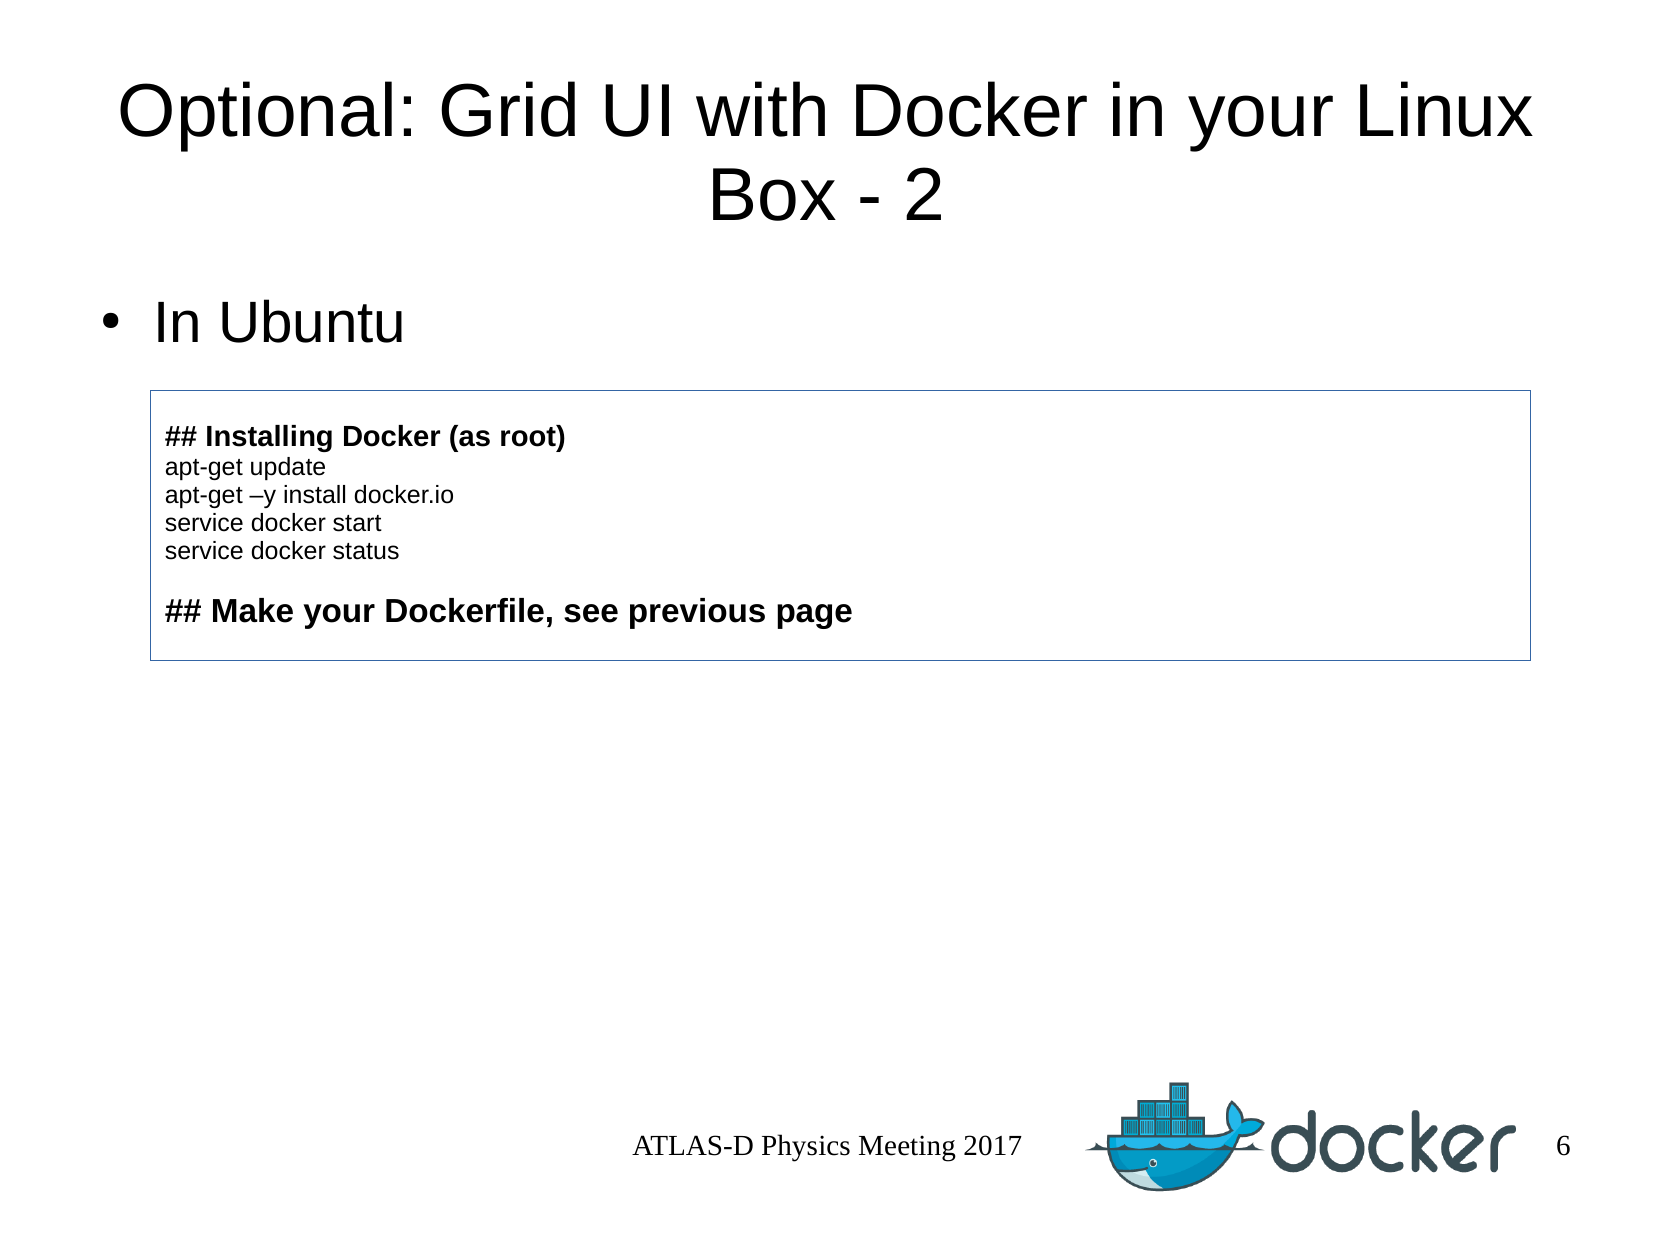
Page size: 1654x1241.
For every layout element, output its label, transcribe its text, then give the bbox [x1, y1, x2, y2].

picture [1051, 1049, 1552, 1230]
list In Ubuntu [82, 290, 1571, 1010]
title Optional: Grid UI with Docker in your Linux Box - 2 [82, 49, 1571, 257]
text_box ## Installing Docker (as root) apt-get update apt-get –y install docker.io service docker start service docker status ## Make your Dockerfile, see previous page [150, 390, 1531, 661]
